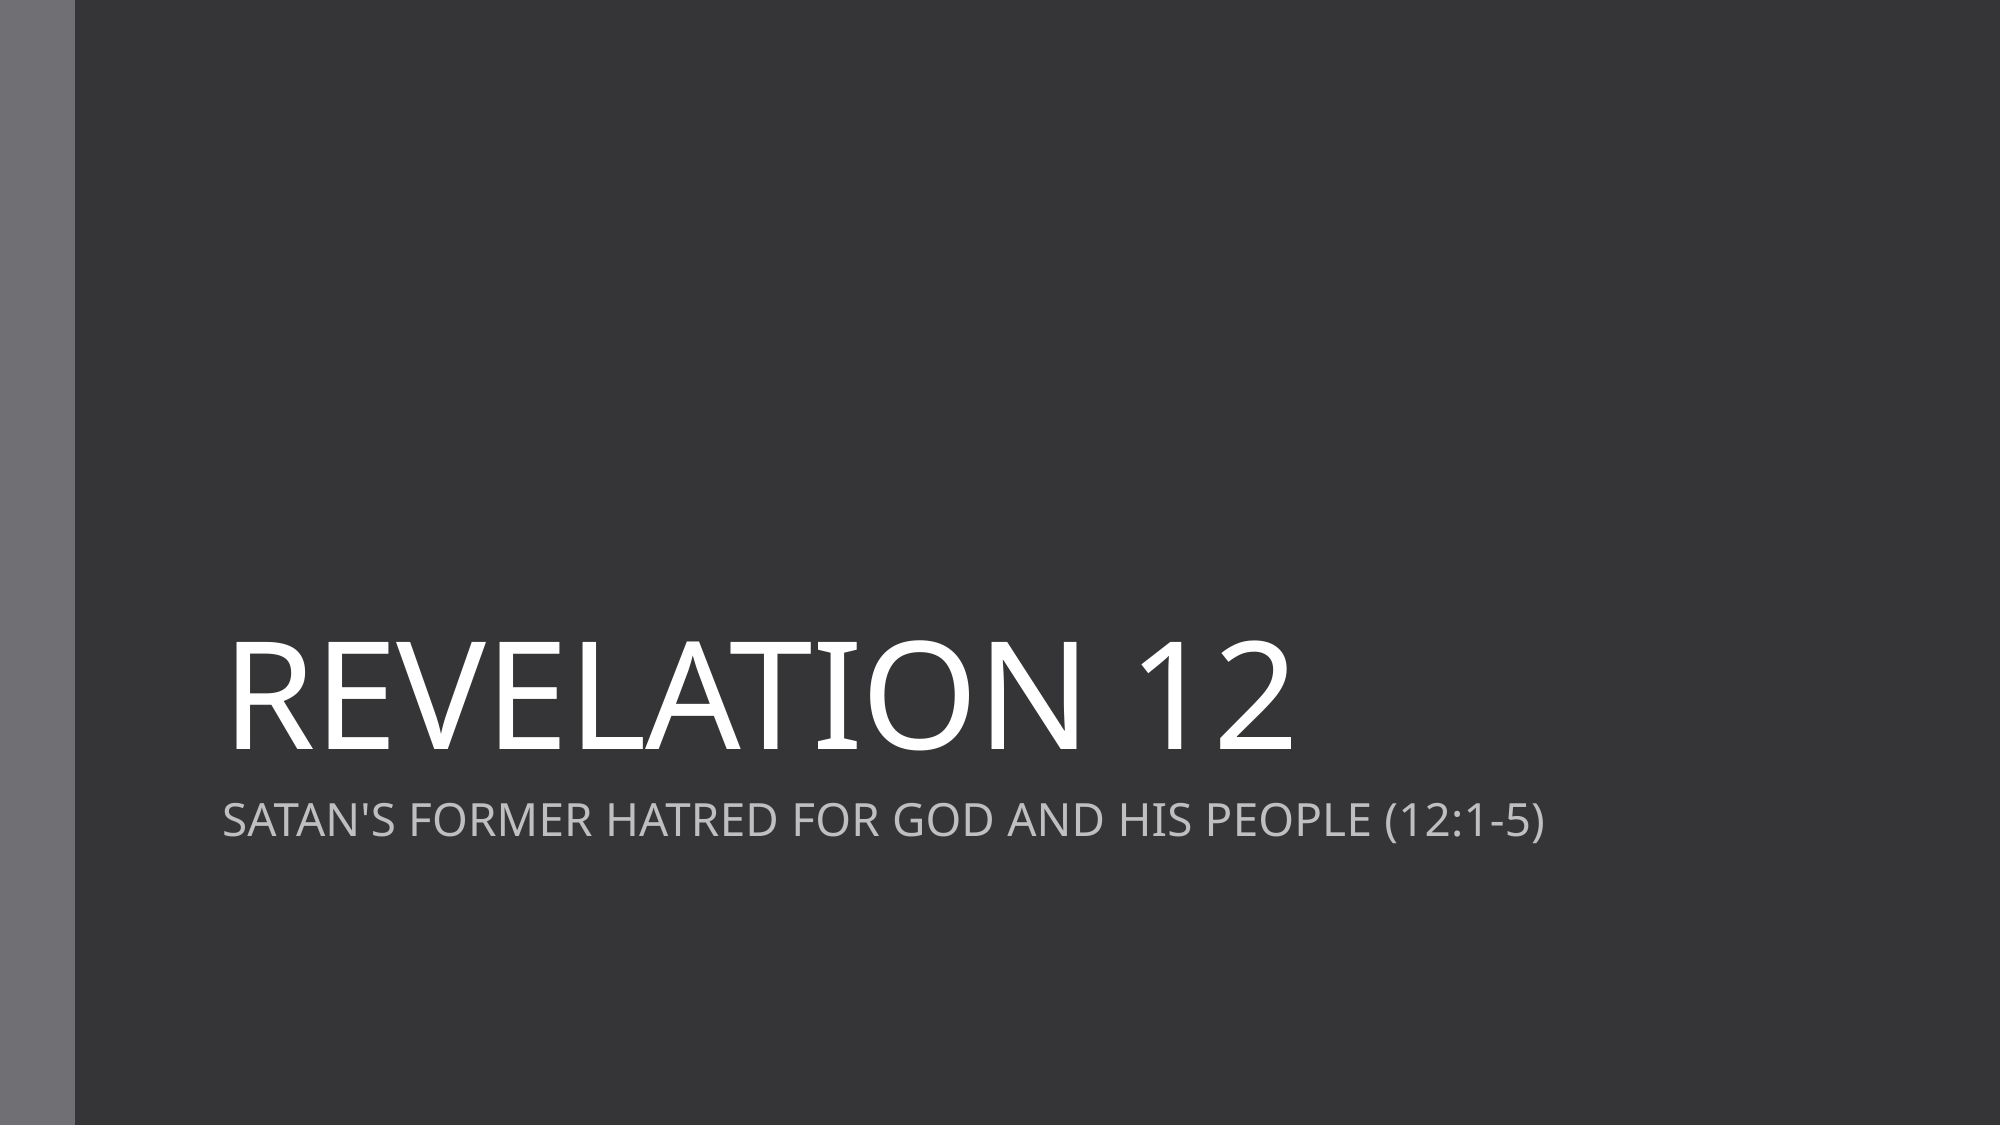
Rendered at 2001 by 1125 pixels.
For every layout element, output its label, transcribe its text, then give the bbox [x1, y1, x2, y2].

title REVELATION 12 [206, 124, 1752, 787]
subtitle SATAN'S FORMER HATRED FOR GOD AND HIS PEOPLE (12:1-5) [206, 787, 1752, 1066]
